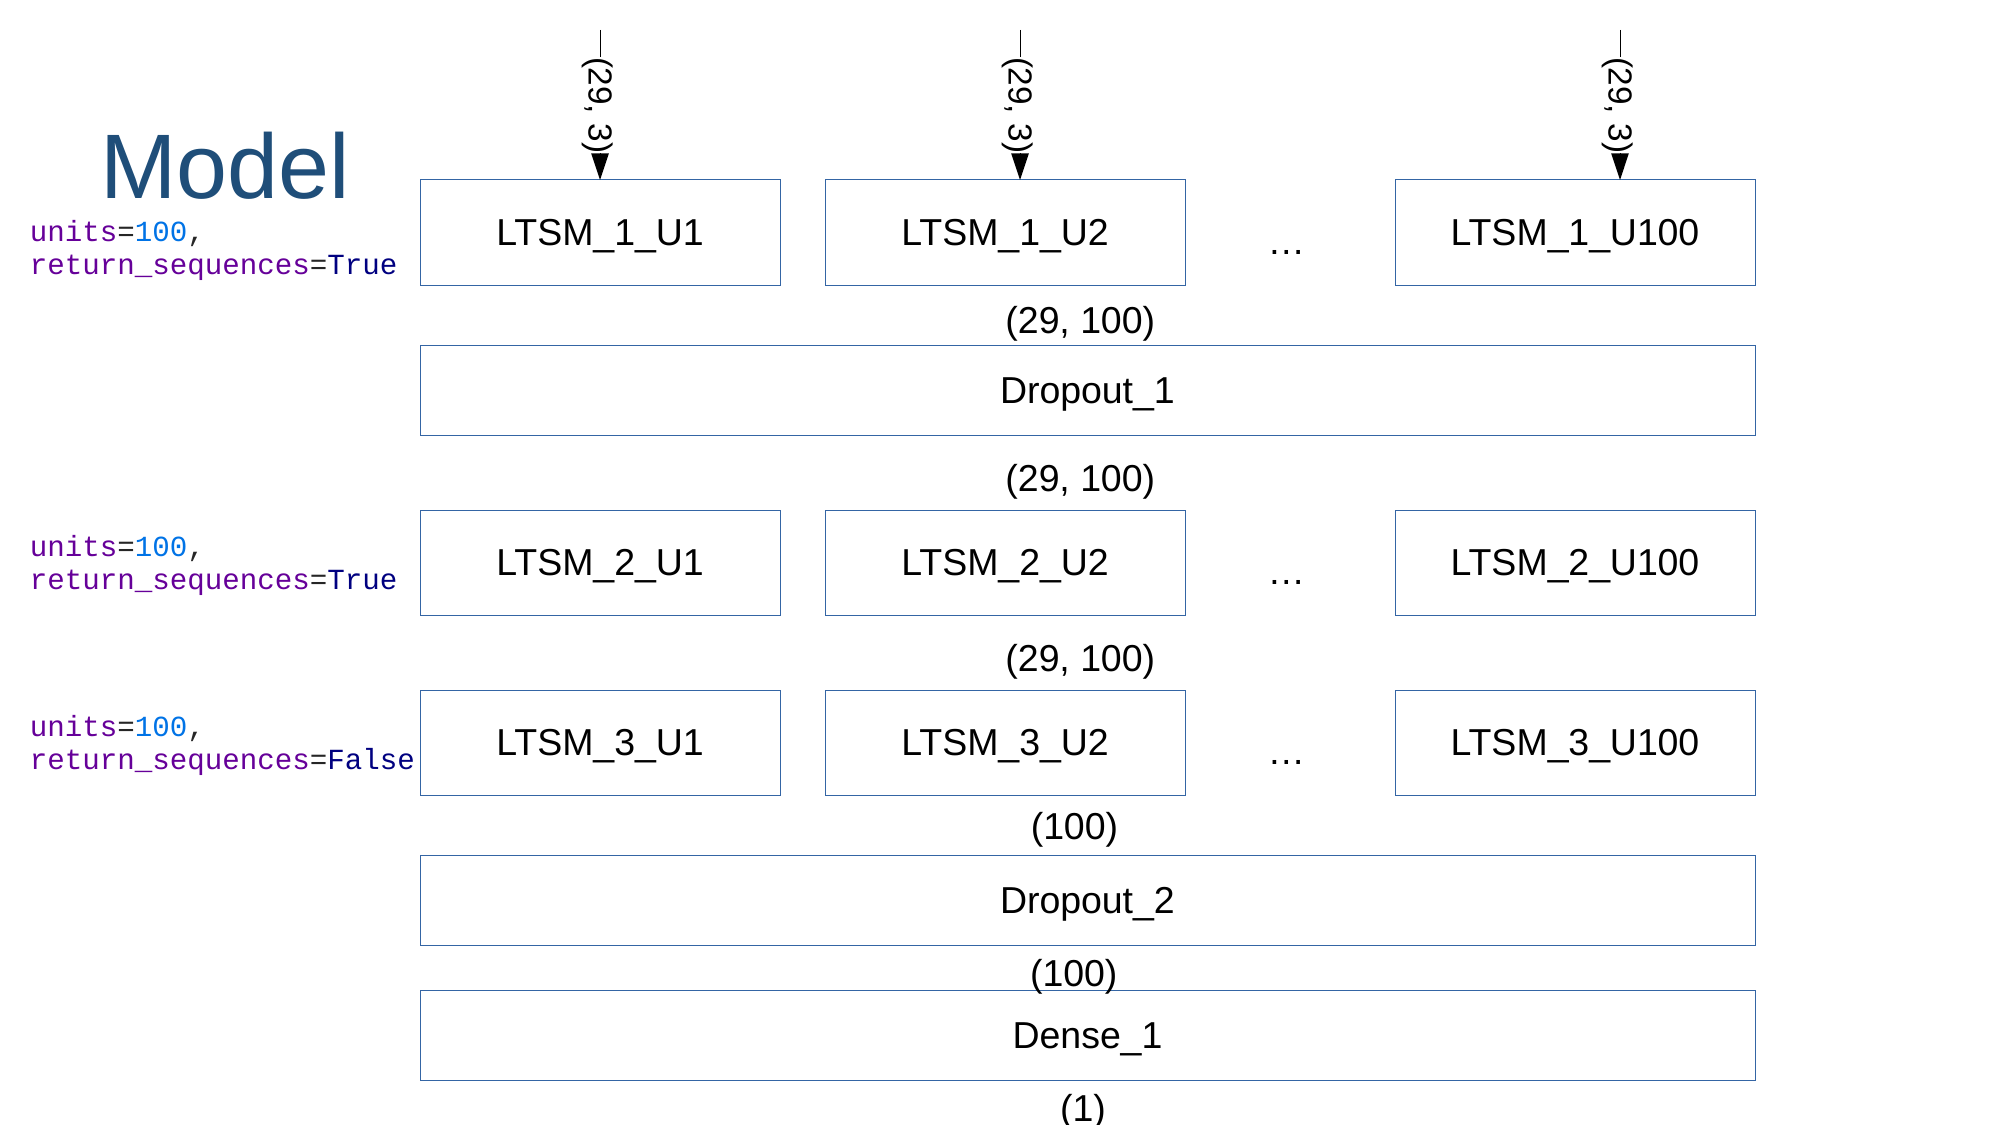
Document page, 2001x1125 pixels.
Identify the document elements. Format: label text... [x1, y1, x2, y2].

text_box LTSM_1_U1 [420, 179, 781, 286]
title Model [85, 59, 599, 210]
text_box … [1252, 723, 1321, 781]
text_box LTSM_2_U2 [825, 510, 1186, 616]
text_box LTSM_2_U100 [1395, 510, 1756, 616]
text_box Dense_1 [420, 990, 1756, 1081]
text_box Dropout_2 [420, 855, 1756, 946]
text_box LTSM_1_U100 [1395, 179, 1756, 286]
text_box LTSM_2_U1 [420, 510, 781, 616]
text_box LTSM_3_U1 [420, 690, 781, 796]
text_box units=100, return_sequences=False [15, 705, 466, 786]
text_box (29, 100) [990, 450, 1171, 507]
text_box units=100, return_sequences=True [15, 525, 466, 606]
text_box (100) [1005, 798, 1186, 856]
text_box (100) [1005, 945, 1185, 1002]
text_box (29, 100) [990, 292, 1171, 350]
text_box (1) [1035, 1080, 1215, 1125]
text_box LTSM_3_U2 [825, 690, 1186, 796]
text_box (29, 100) [990, 630, 1171, 687]
text_box LTSM_3_U100 [1395, 690, 1756, 796]
text_box Dropout_1 [420, 345, 1756, 436]
text_box units=100, return_sequences=True [15, 210, 466, 291]
text_box LTSM_1_U2 [825, 179, 1186, 286]
title Model [601, 59, 1019, 278]
text_box … [1252, 213, 1321, 271]
title Model [1021, 59, 1460, 278]
text_box … [1252, 543, 1321, 601]
